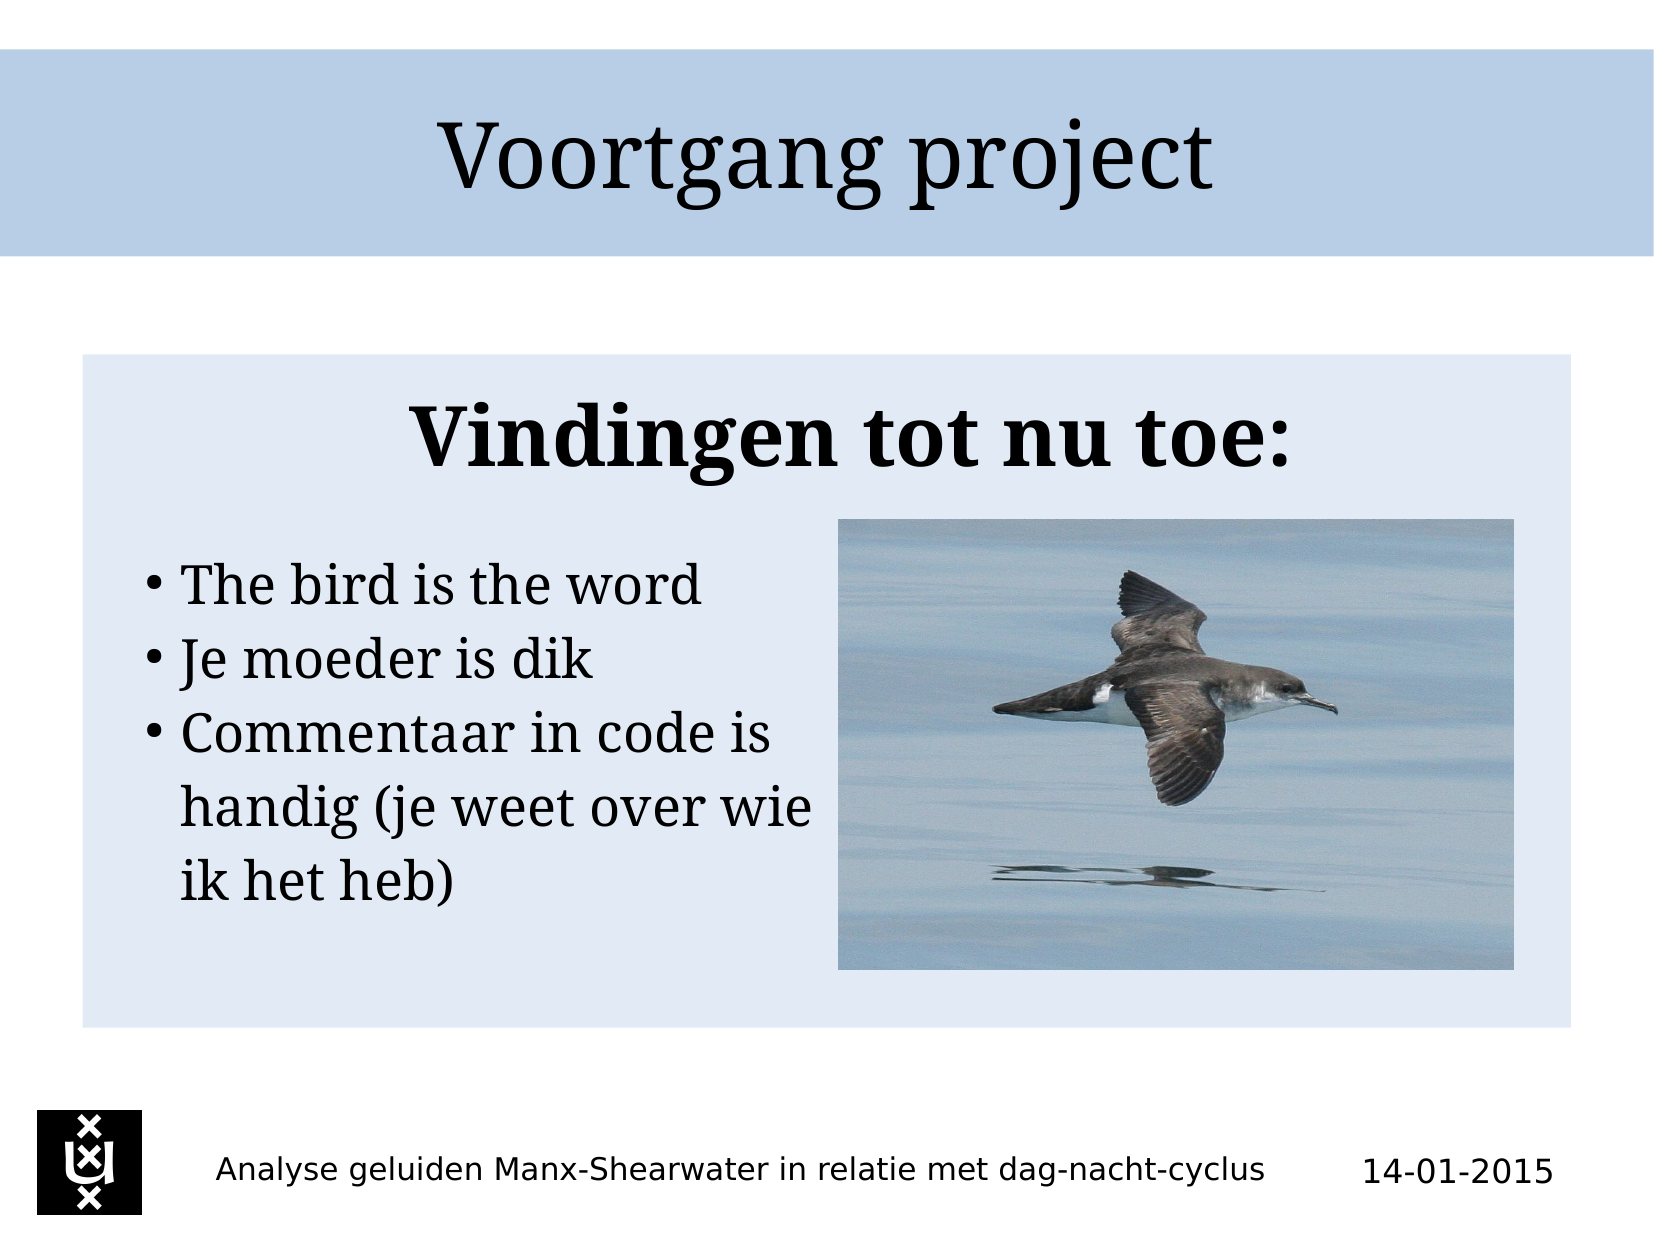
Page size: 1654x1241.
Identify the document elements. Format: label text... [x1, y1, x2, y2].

picture [37, 1110, 142, 1215]
text_box Vindingen tot nu toe: The bird is the word Je moeder is dik Commentaar in code is handig (je weet over wie ik het heb) [129, 370, 1489, 1205]
title Voortgang project [0, 49, 1654, 257]
text_box 14-01-2015 [1489, 1145, 1571, 1199]
picture [838, 519, 1514, 970]
text_box [82, 354, 1571, 1028]
